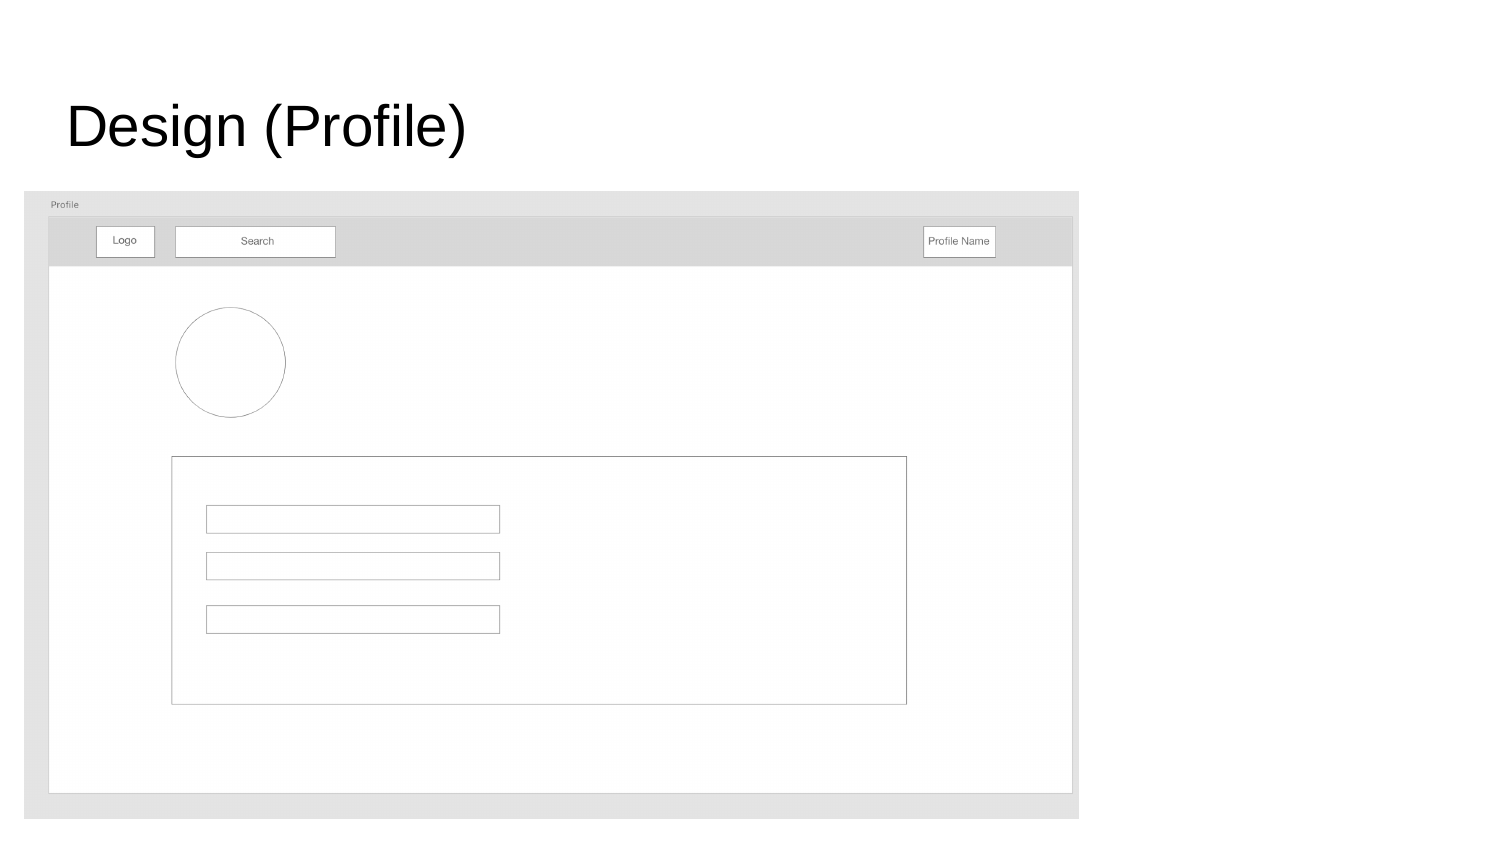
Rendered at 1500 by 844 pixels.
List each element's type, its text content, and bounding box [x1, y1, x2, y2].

picture [24, 191, 1079, 819]
title Design (Profile) [51, 72, 1449, 167]
